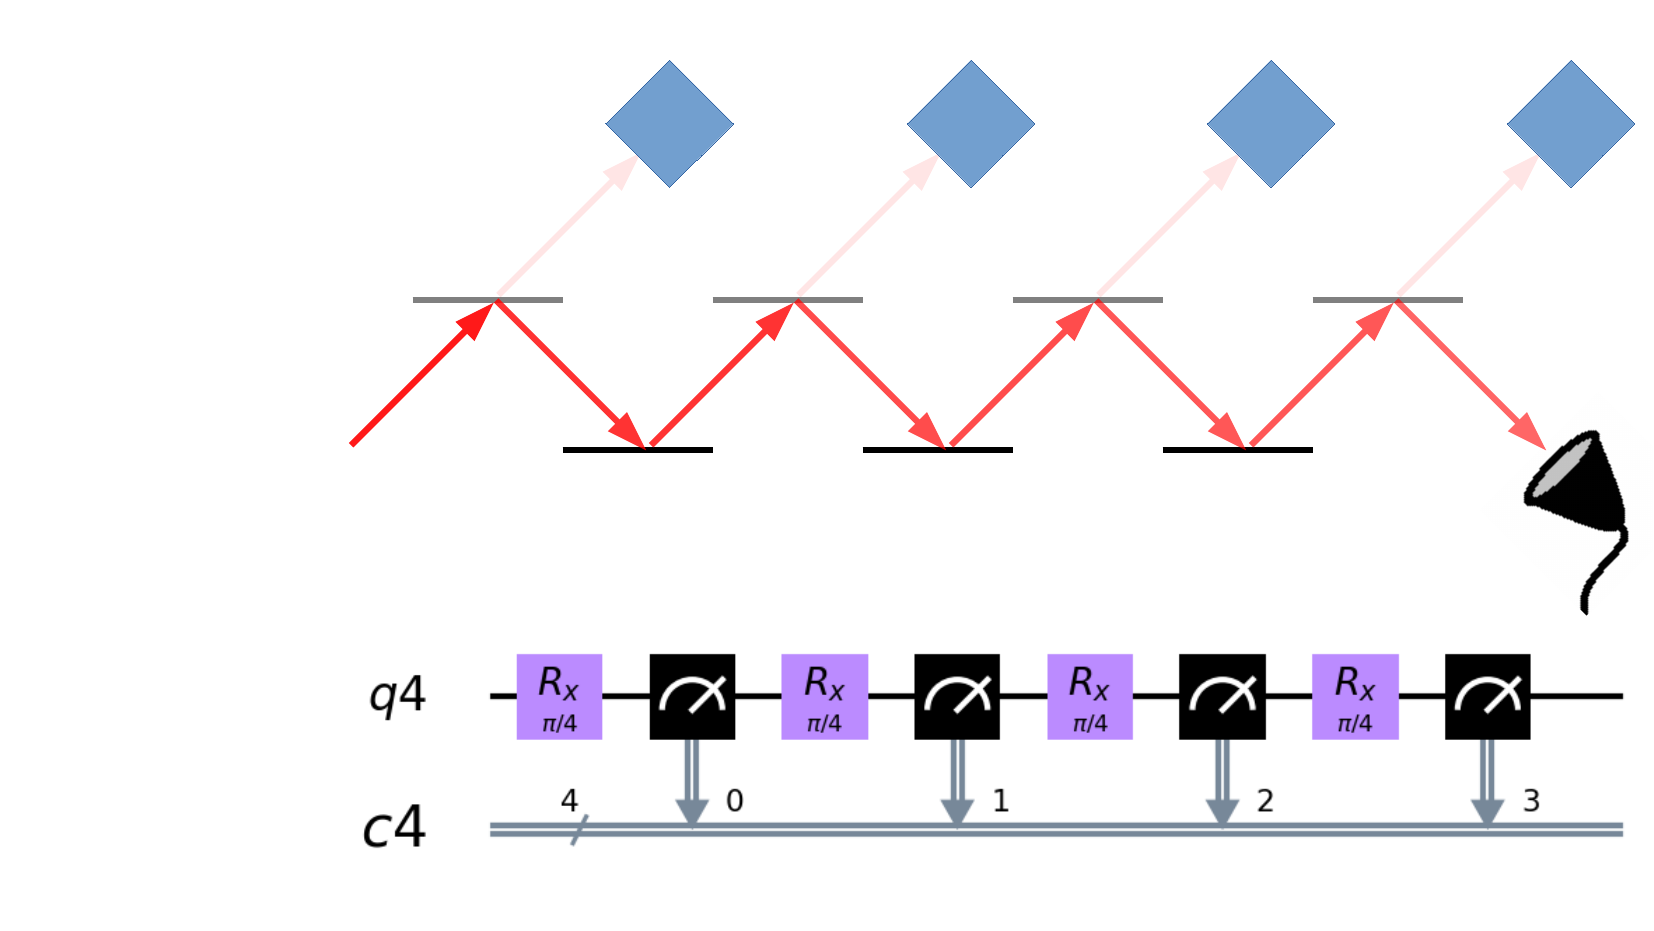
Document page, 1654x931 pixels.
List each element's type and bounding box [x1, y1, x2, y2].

text_box [605, 60, 734, 188]
picture [279, 392, 1654, 931]
text_box [1507, 60, 1635, 188]
text_box [1207, 60, 1335, 188]
text_box [907, 60, 1035, 188]
